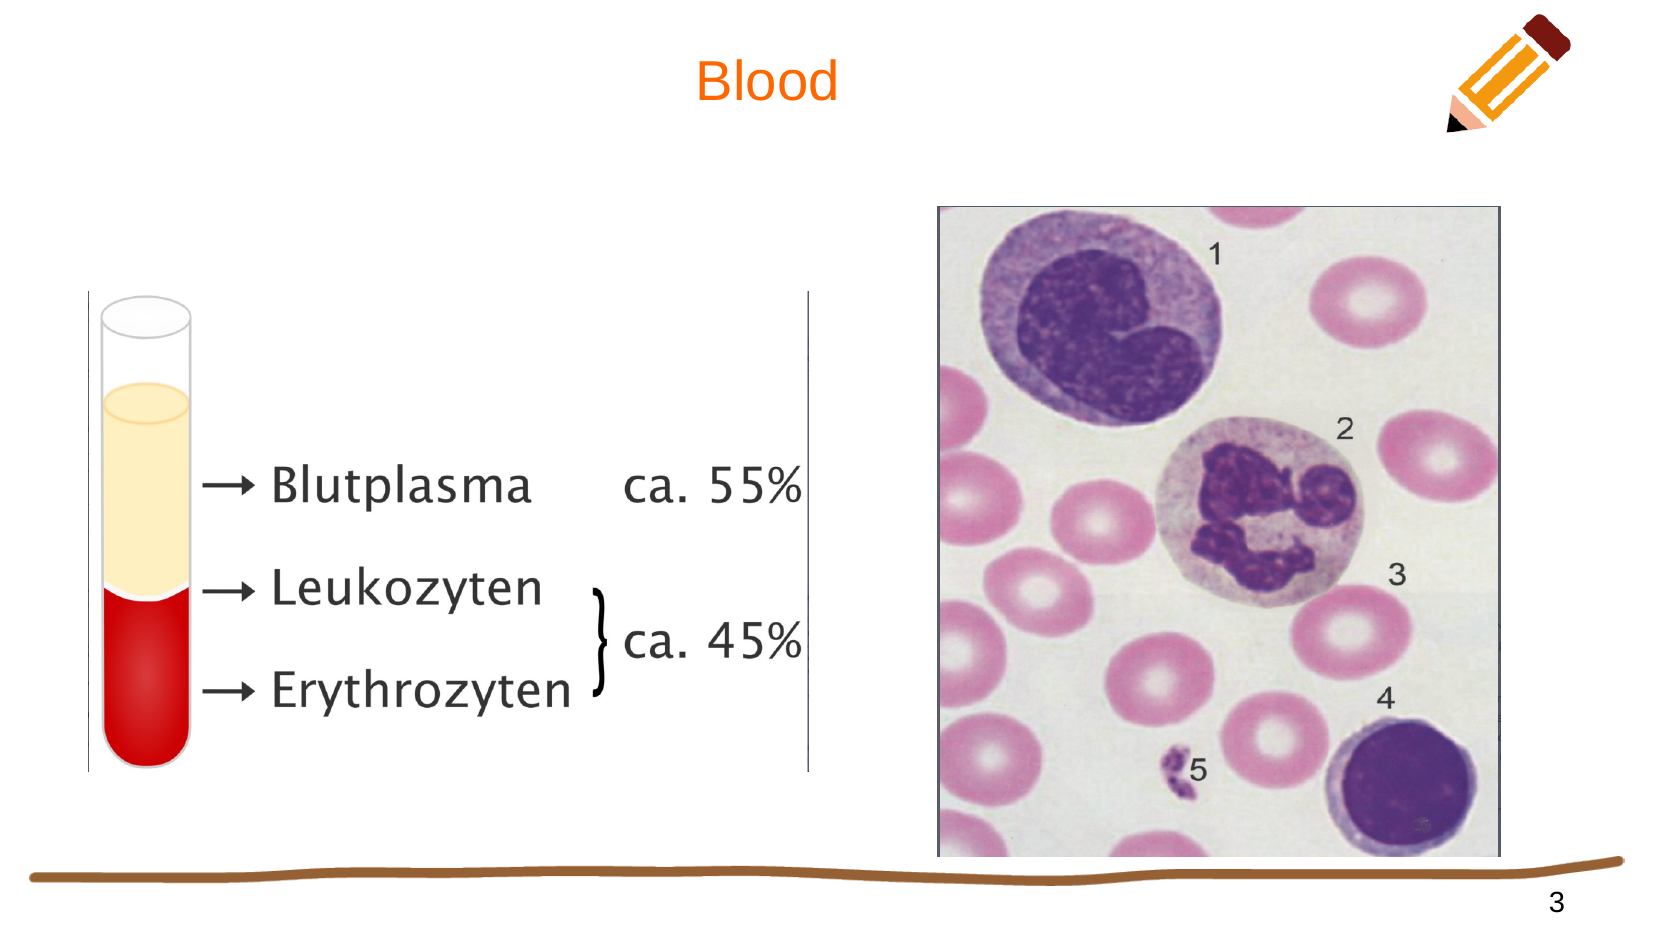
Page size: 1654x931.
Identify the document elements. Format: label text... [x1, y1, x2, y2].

picture [88, 291, 809, 772]
picture [1446, 14, 1571, 133]
picture [29, 206, 1625, 886]
title Blood [88, 29, 1447, 133]
